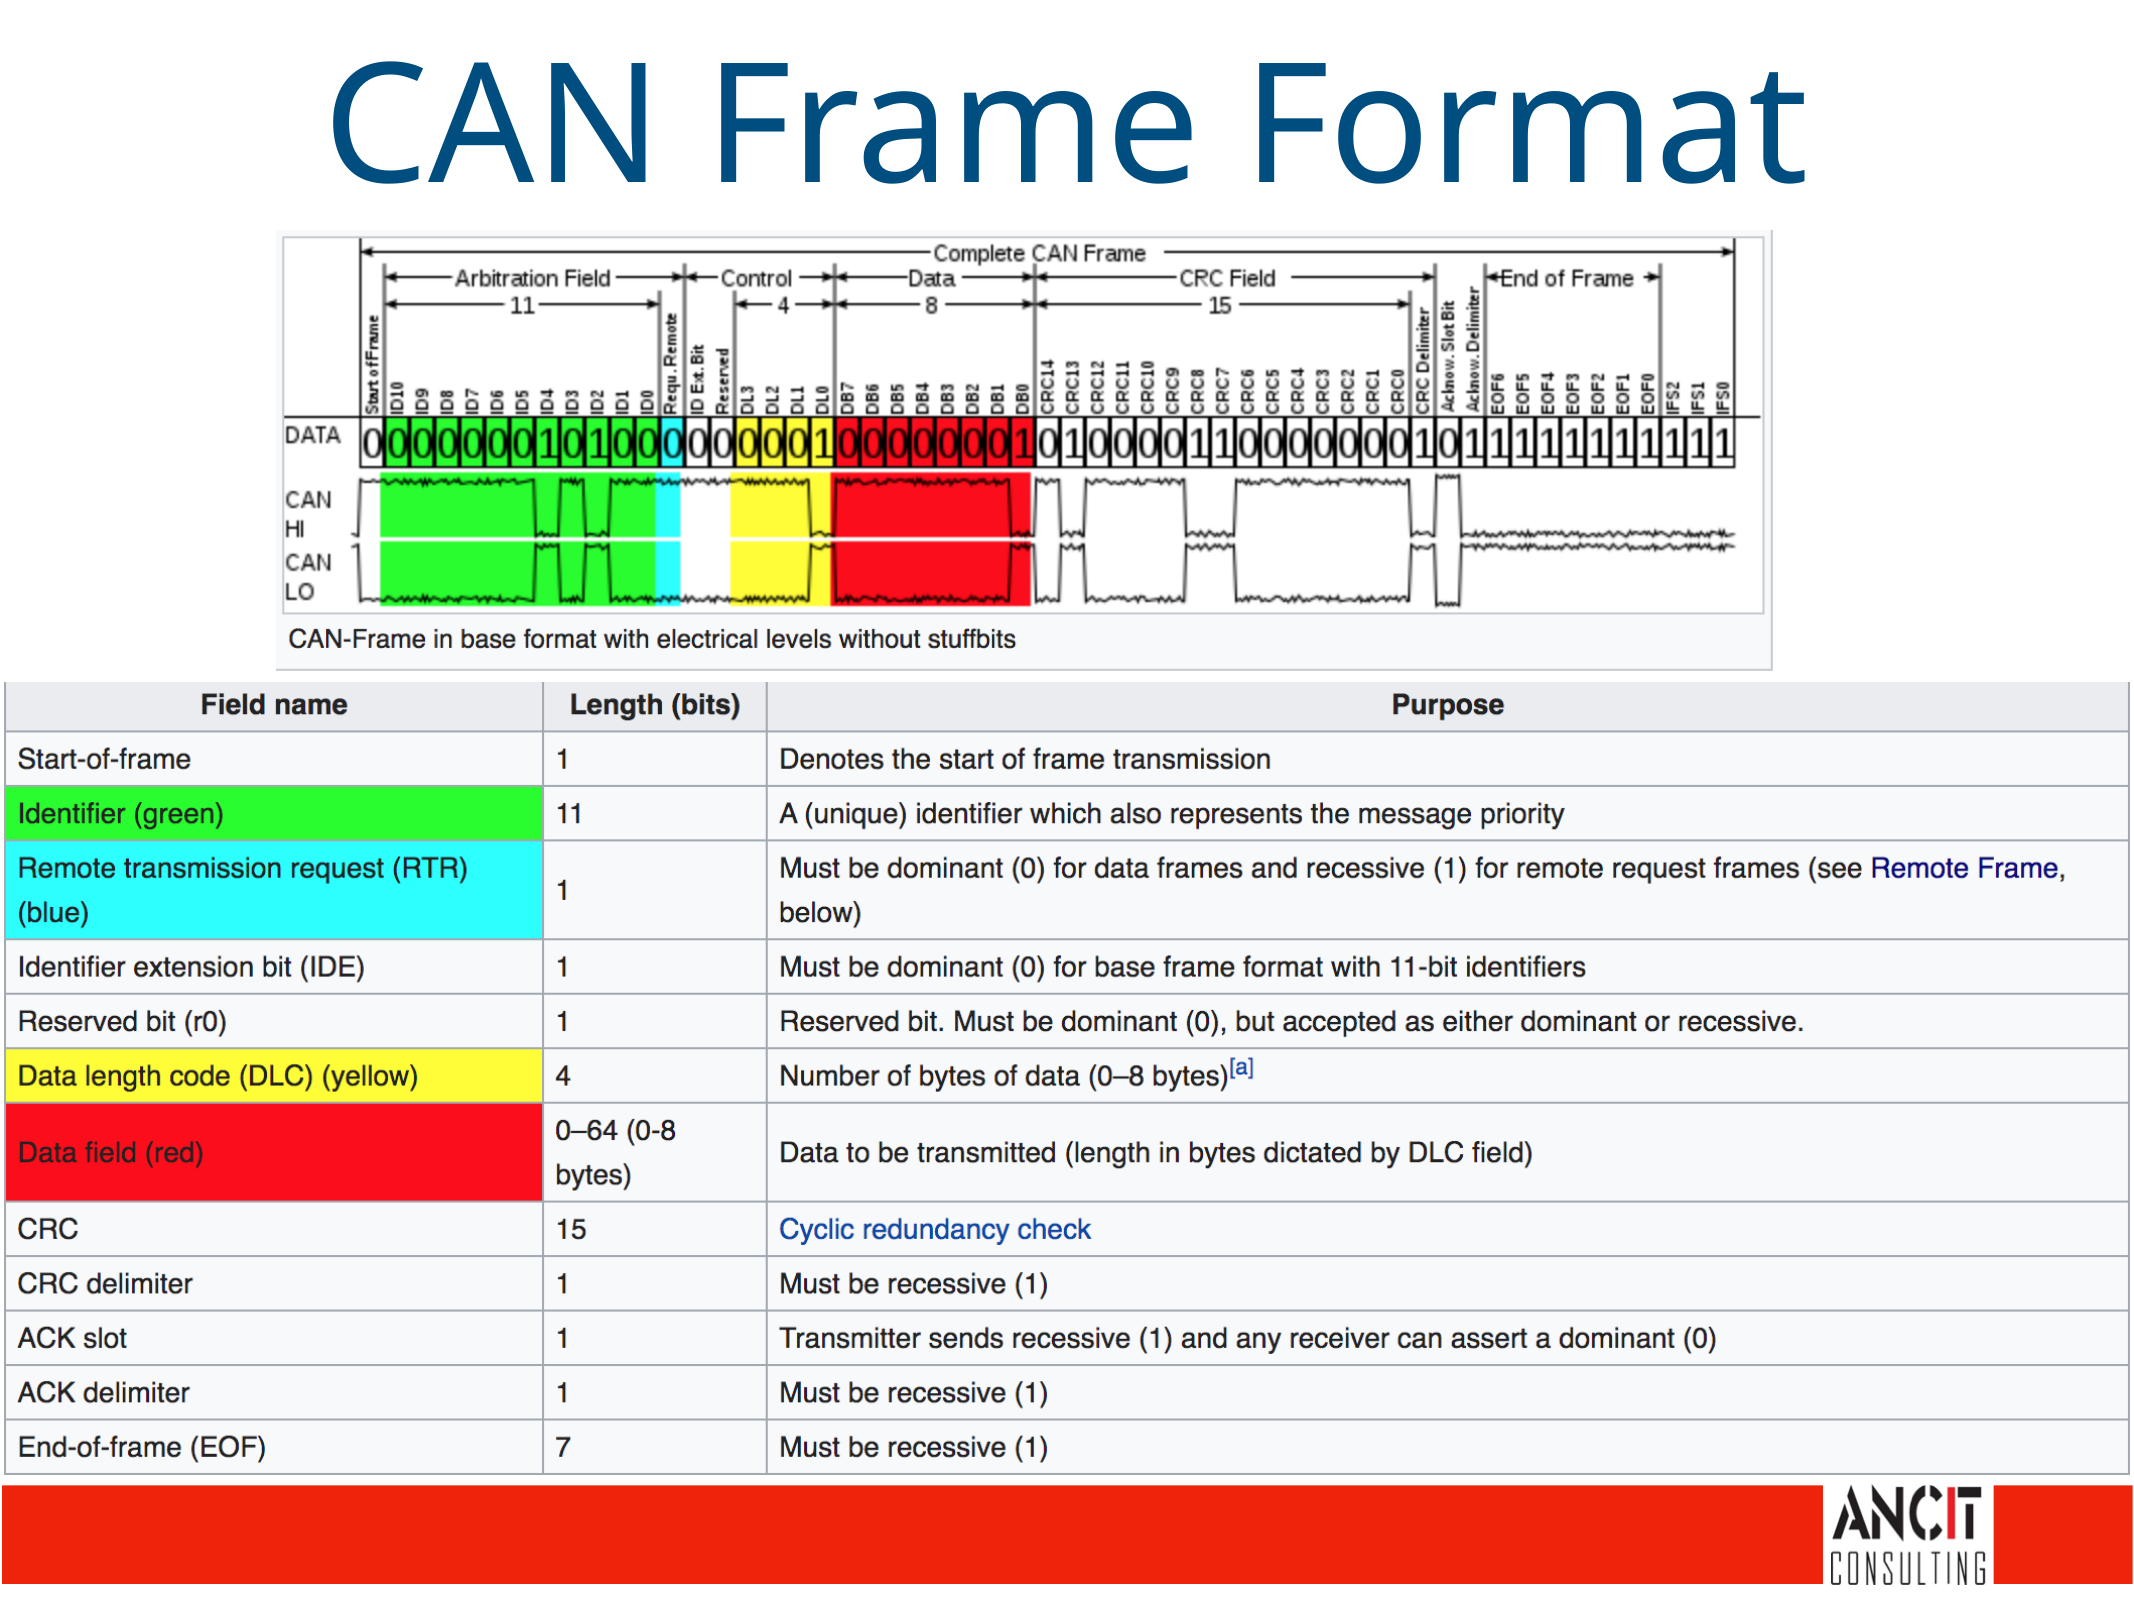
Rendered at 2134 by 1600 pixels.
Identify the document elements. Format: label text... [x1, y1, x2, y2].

text_box [2, 1485, 1823, 1584]
title CAN Frame Format [156, 0, 1978, 293]
text_box [1993, 1485, 2133, 1584]
picture [1831, 1484, 1986, 1585]
picture [0, 682, 2134, 1475]
picture [276, 230, 1775, 673]
